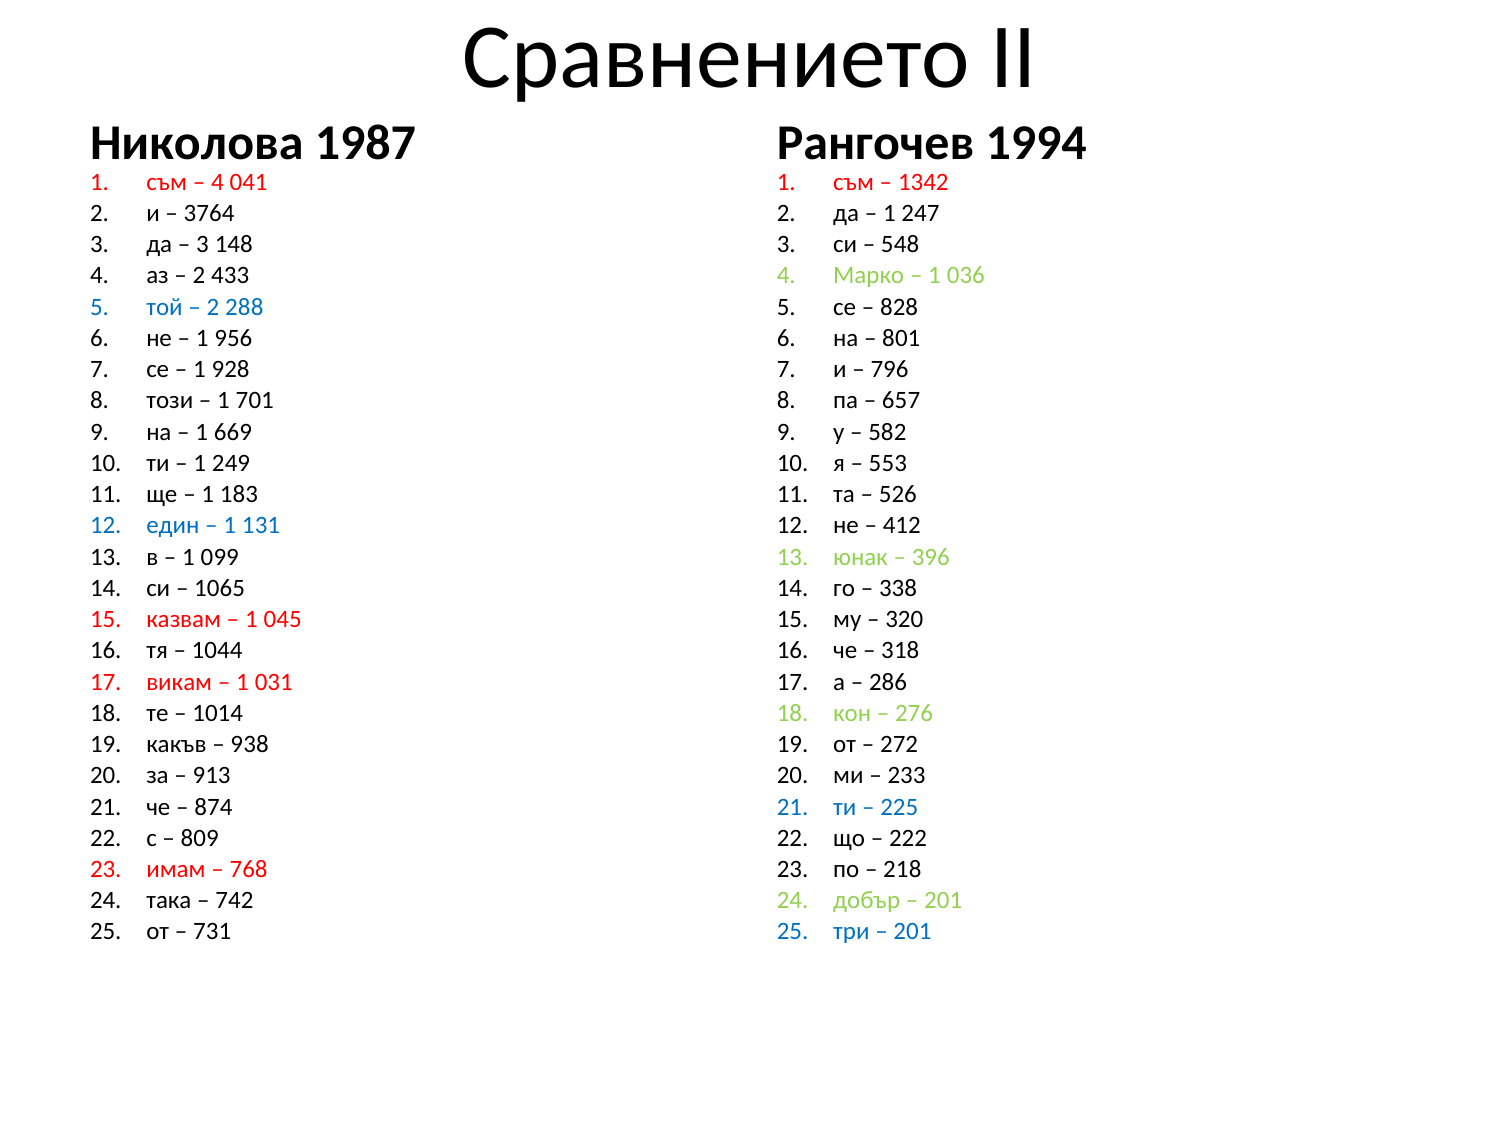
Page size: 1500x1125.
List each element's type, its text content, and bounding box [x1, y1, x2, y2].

list съм – 4 041 и – 3764 да – 3 148 аз – 2 433 той – 2 288 не – 1 956 се – 1 928 този – 1 701 на – 1 669 ти – 1 249 ще – 1 183 един – 1 131 в – 1 099 си – 1065 казвам – 1 045 тя – 1044 викам – 1 031 те – 1014 какъв – 938 за – 913 че – 874 с – 809 имам – 768 така – 742 от – 731 [74, 164, 738, 1125]
list съм – 1342 да – 1 247 си – 548 Марко – 1 036 се – 828 на – 801 и – 796 па – 657 у – 582 я – 553 та – 526 не – 412 юнак – 396 го – 338 му – 320 че – 318 а – 286 кон – 276 от – 272 ми – 233 ти – 225 що – 222 по – 218 добър – 201 три – 201 [761, 163, 1425, 1102]
list Рангочев 1994 [761, 105, 1425, 163]
list Николова 1987 [74, 105, 738, 164]
title Сравнението ІІ [75, 0, 1426, 129]
